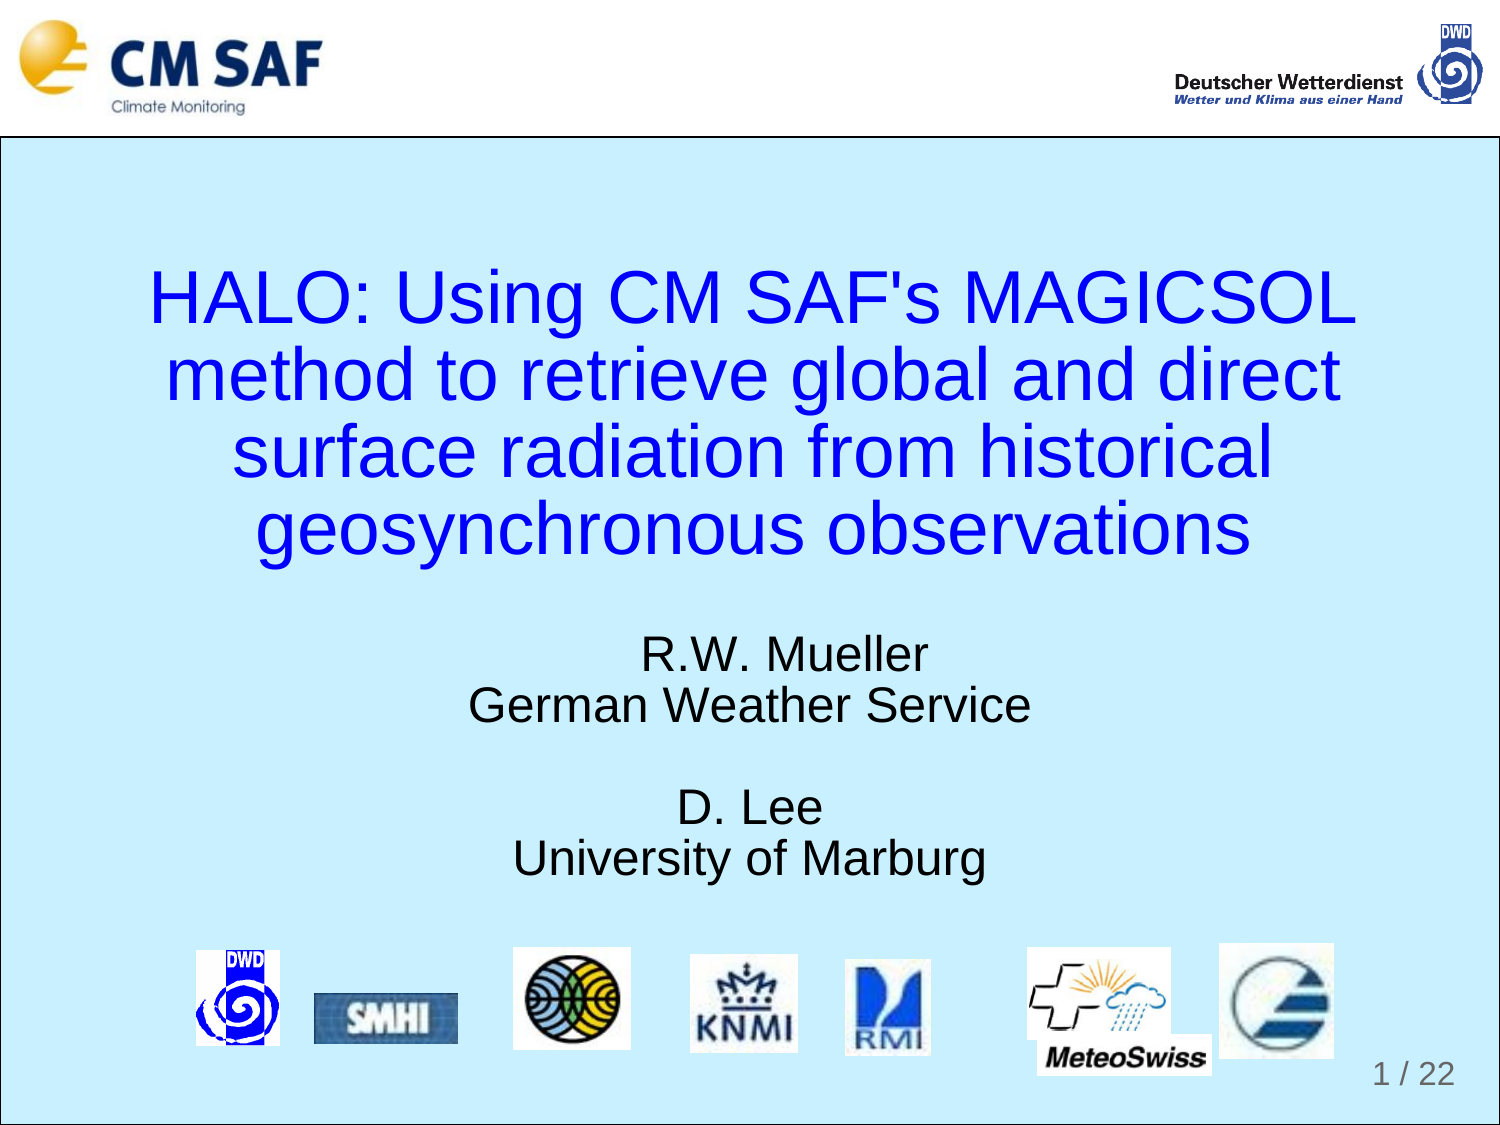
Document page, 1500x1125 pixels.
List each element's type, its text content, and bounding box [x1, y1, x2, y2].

picture [845, 959, 931, 1056]
picture [513, 947, 631, 1051]
title HALO: Using CM SAF's MAGICSOL method to retrieve global and direct surface radiation from historical geosynchronous observations [112, 261, 1396, 571]
text_box R.W. Mueller German Weather Service D. Lee University of Marburg [258, 630, 1242, 879]
picture [1175, 24, 1483, 104]
picture [1219, 943, 1334, 1059]
picture [196, 950, 280, 1046]
picture [1027, 947, 1212, 1077]
picture [314, 993, 458, 1044]
picture [690, 954, 798, 1053]
picture [17, 19, 325, 117]
